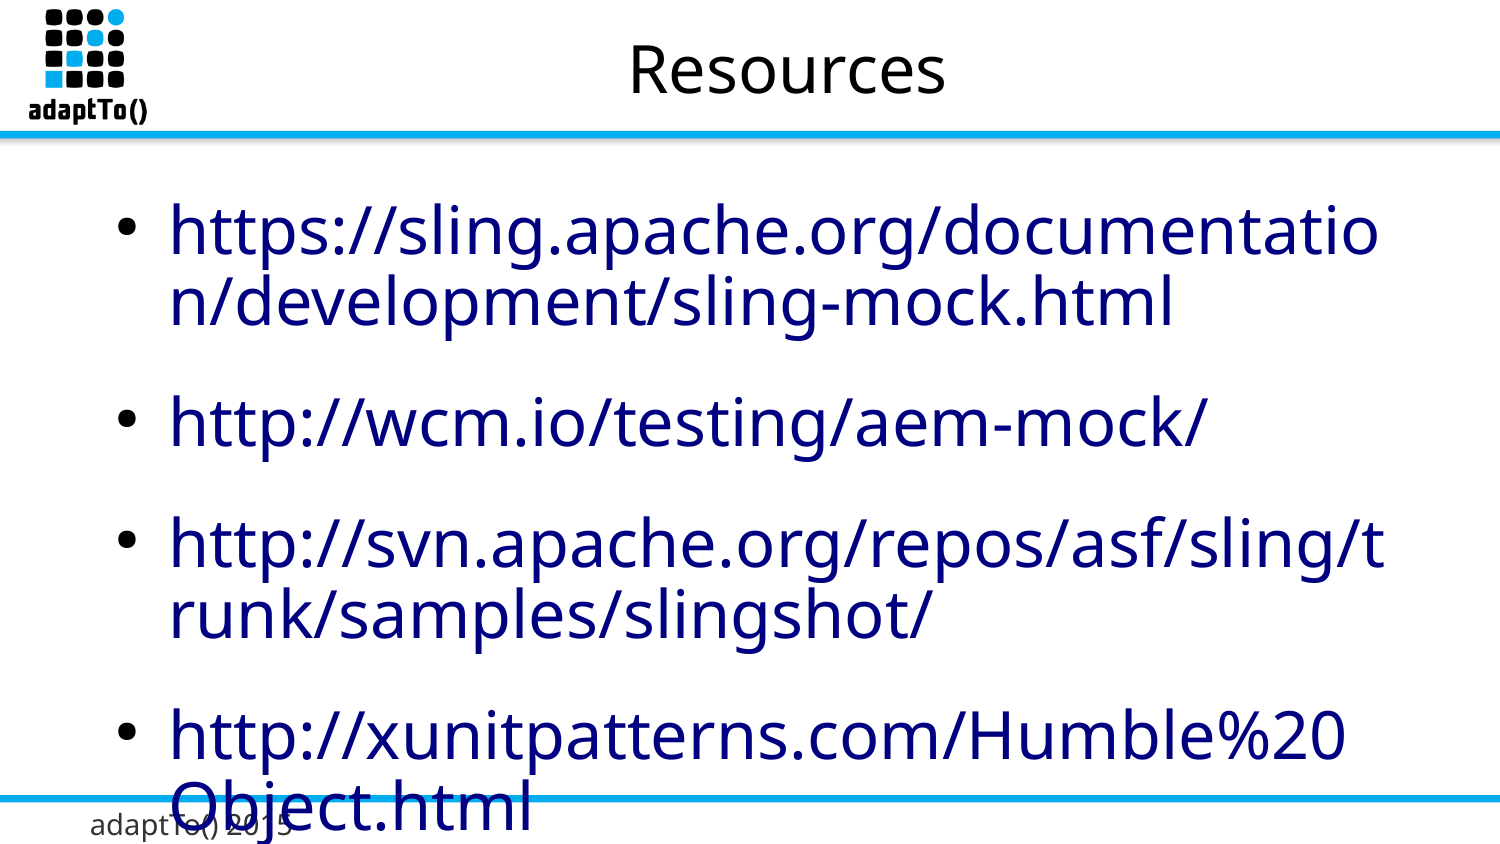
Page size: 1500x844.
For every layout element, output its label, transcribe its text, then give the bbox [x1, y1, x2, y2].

picture [27, 6, 148, 126]
list https://sling.apache.org/documentation/development/sling-mock.html http://wcm.io/testing/aem-mock/ http://svn.apache.org/repos/asf/sling/trunk/samples/slingshot/ http://xunitpatterns.com/Humble%20Object.html [52, 183, 1447, 760]
title Resources [150, 15, 1425, 121]
